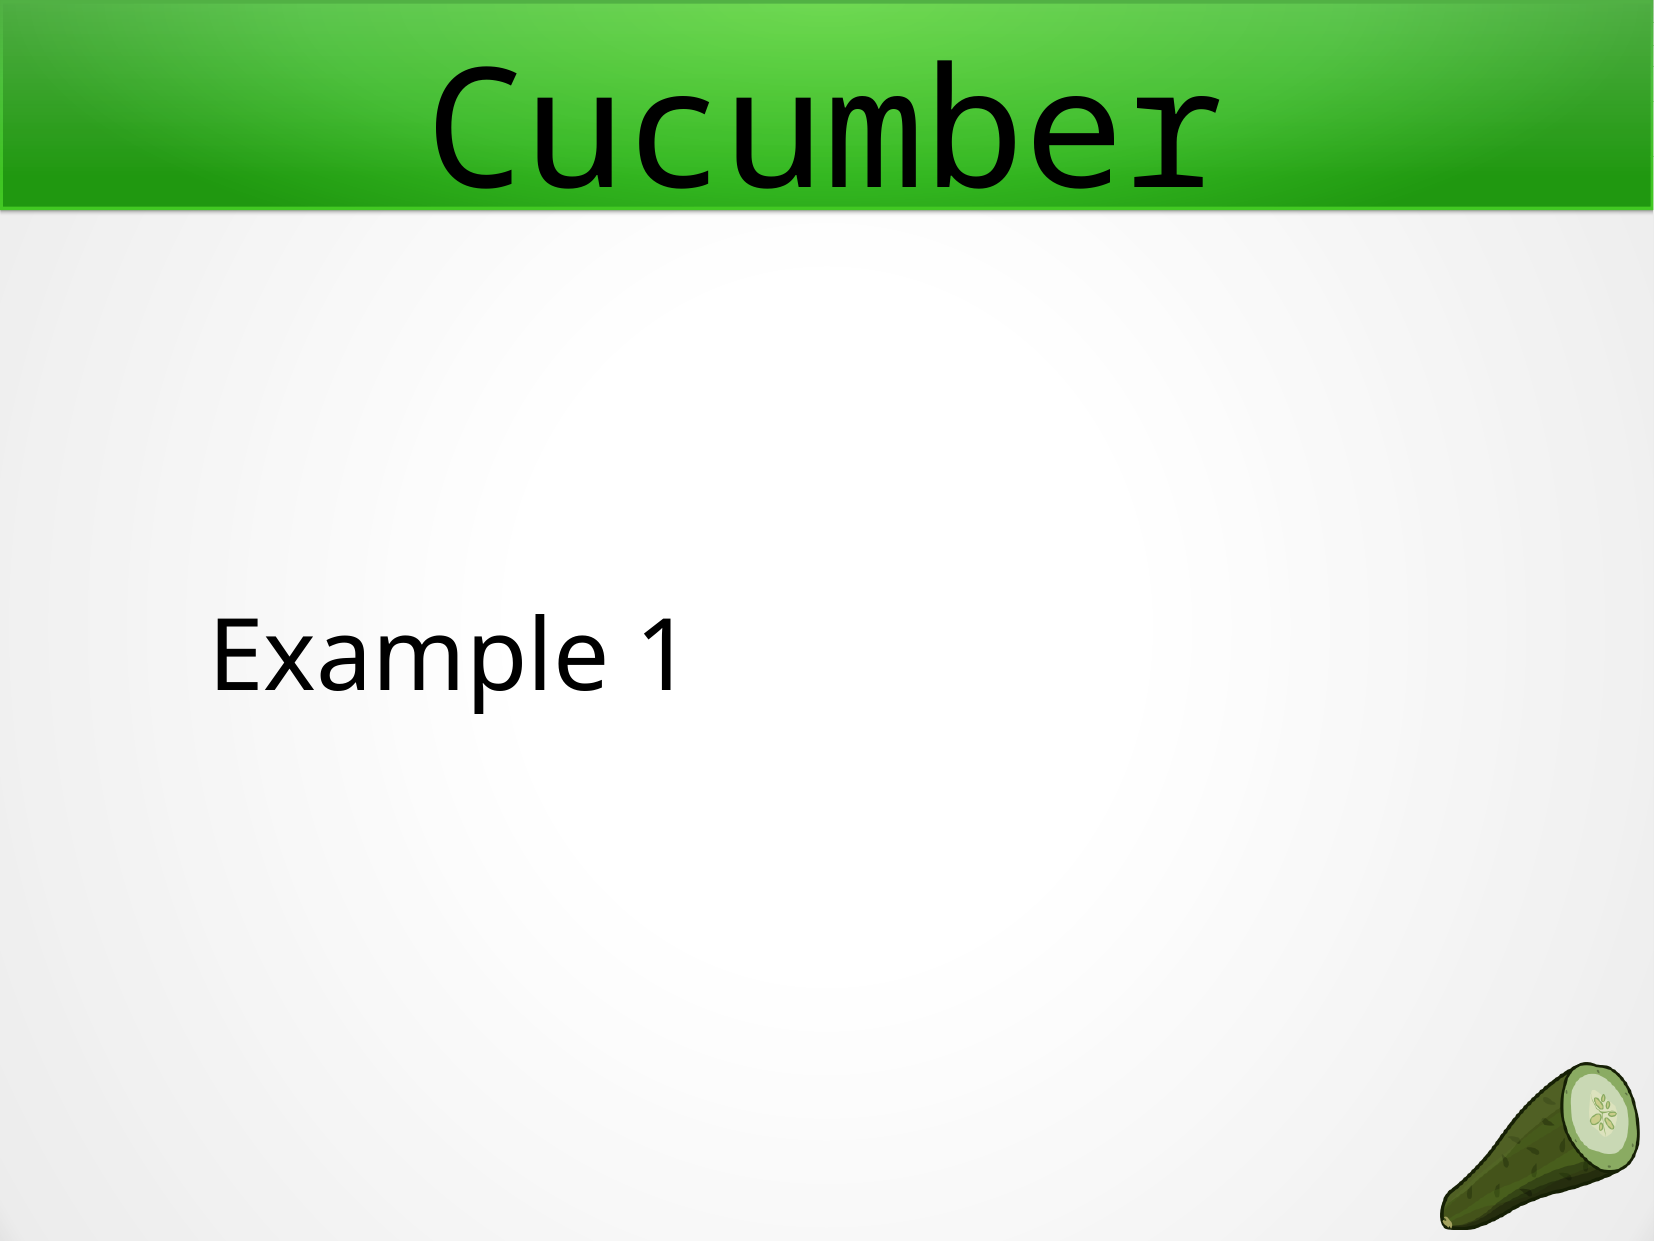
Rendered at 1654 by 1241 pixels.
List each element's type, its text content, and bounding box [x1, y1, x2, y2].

picture [1440, 1062, 1640, 1231]
text_box Example 1 [60, 575, 1561, 721]
text_box Cucumber [15, 1, 1636, 211]
